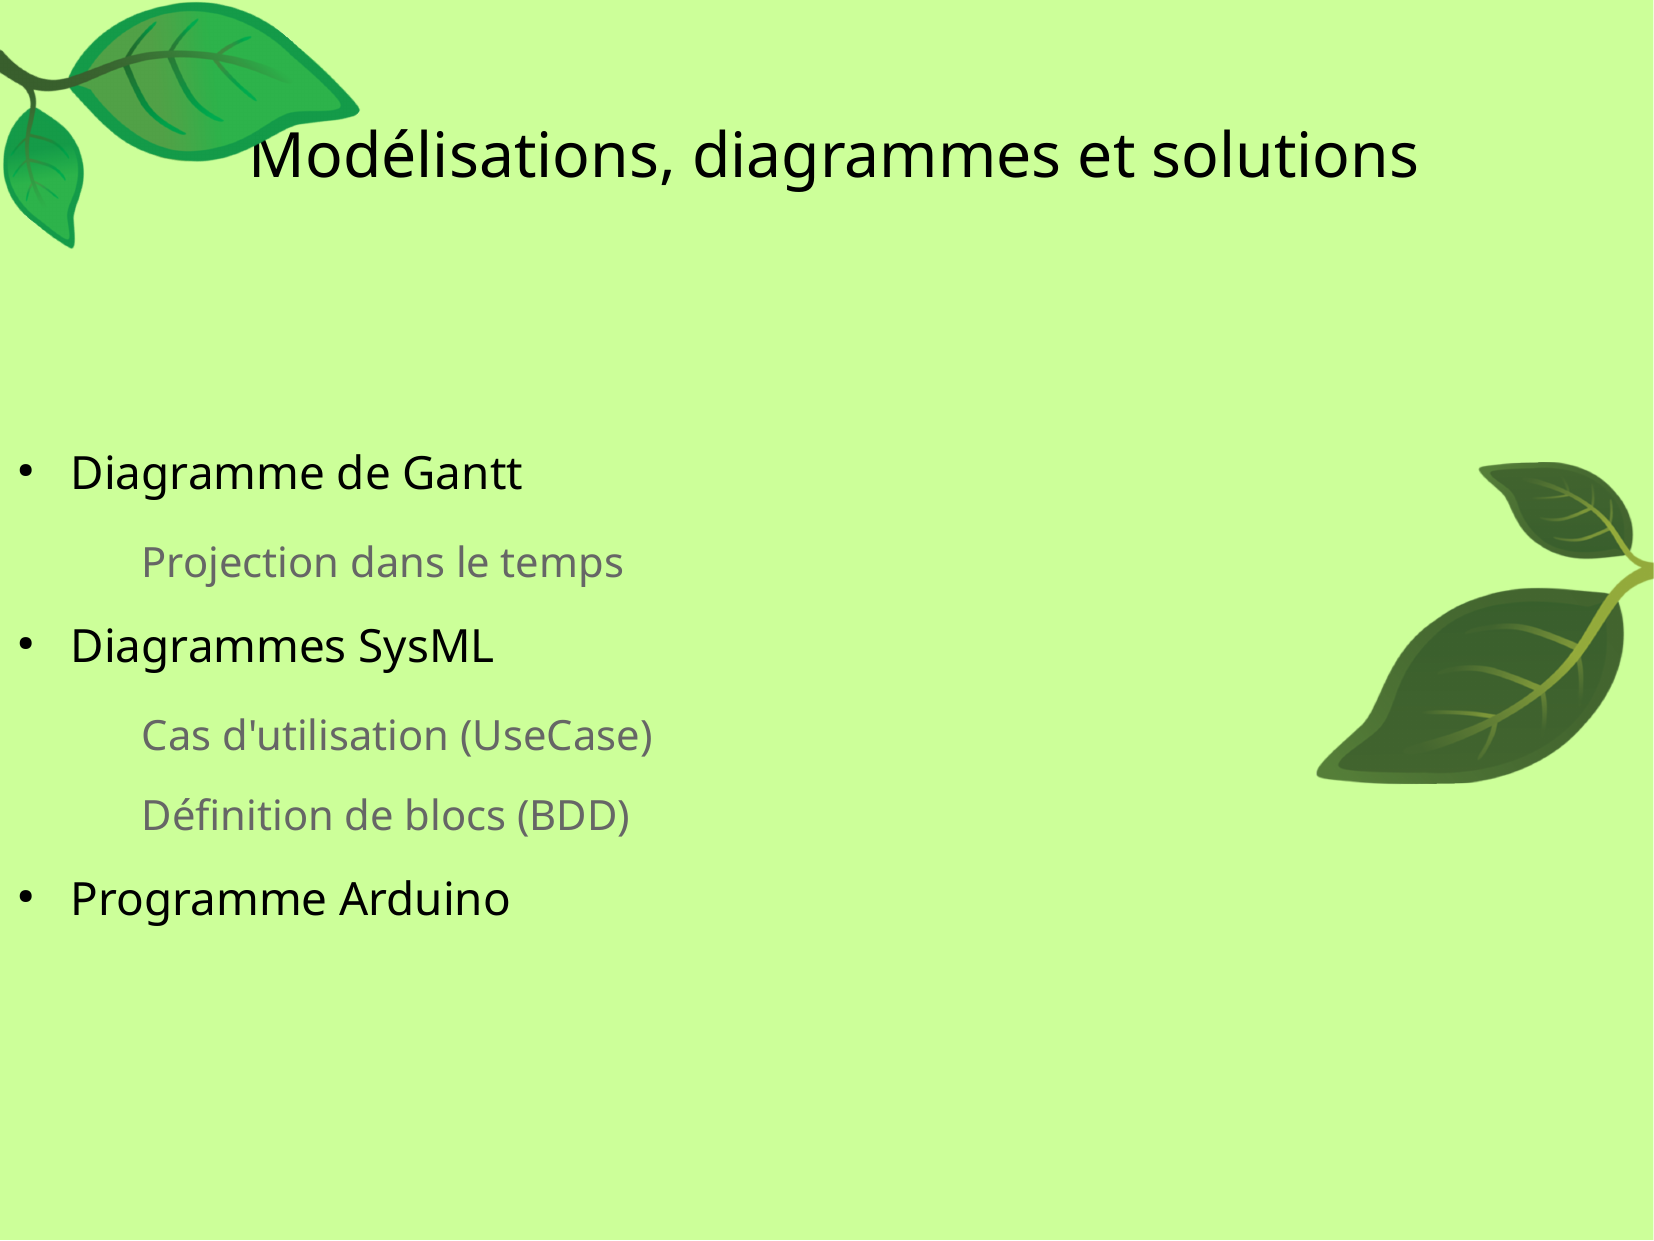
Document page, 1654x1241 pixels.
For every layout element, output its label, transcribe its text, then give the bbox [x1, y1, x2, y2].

title Modélisations, diagrammes et solutions [239, 49, 1571, 257]
picture [0, 0, 366, 337]
picture [1316, 460, 1654, 786]
list Diagramme de Gantt Projection dans le temps Diagrammes SysML Cas d'utilisation (UseCase) Définition de blocs (BDD) Programme Arduino [0, 318, 1489, 1138]
